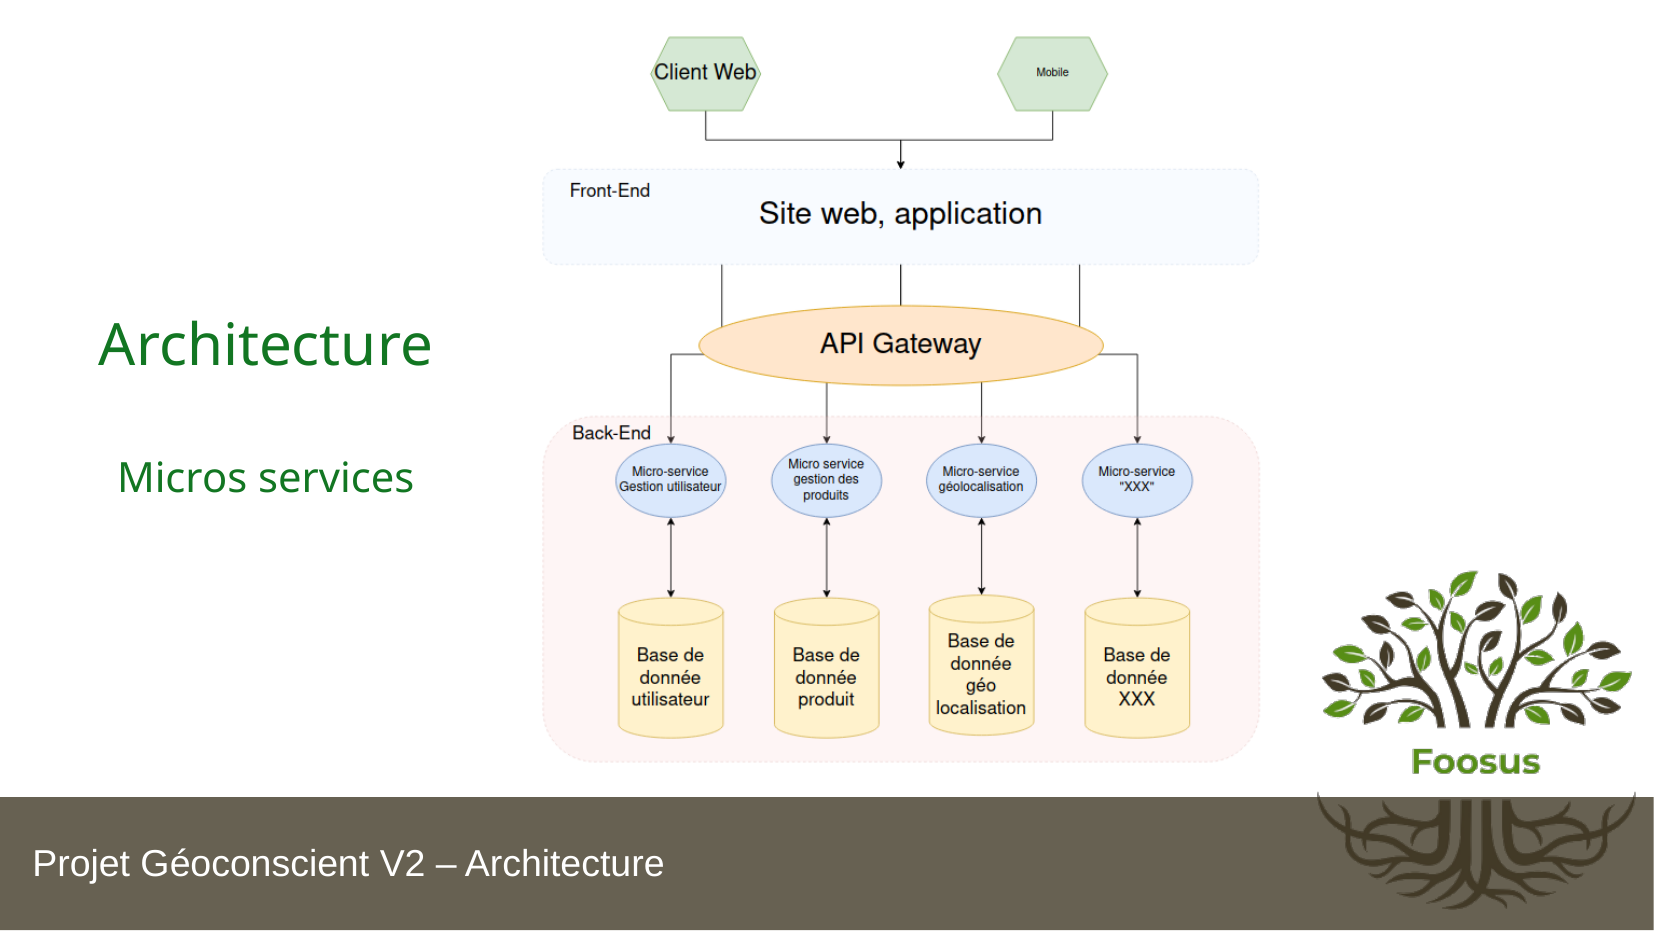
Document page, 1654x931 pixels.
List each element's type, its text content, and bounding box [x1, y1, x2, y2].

text_box Projet Géoconscient V2 – Architecture [17, 835, 1329, 931]
picture [540, 31, 1270, 768]
text_box Architecture [59, 295, 473, 440]
text_box Micros services [59, 440, 473, 503]
picture [1299, 560, 1654, 797]
text_box [0, 797, 1654, 931]
